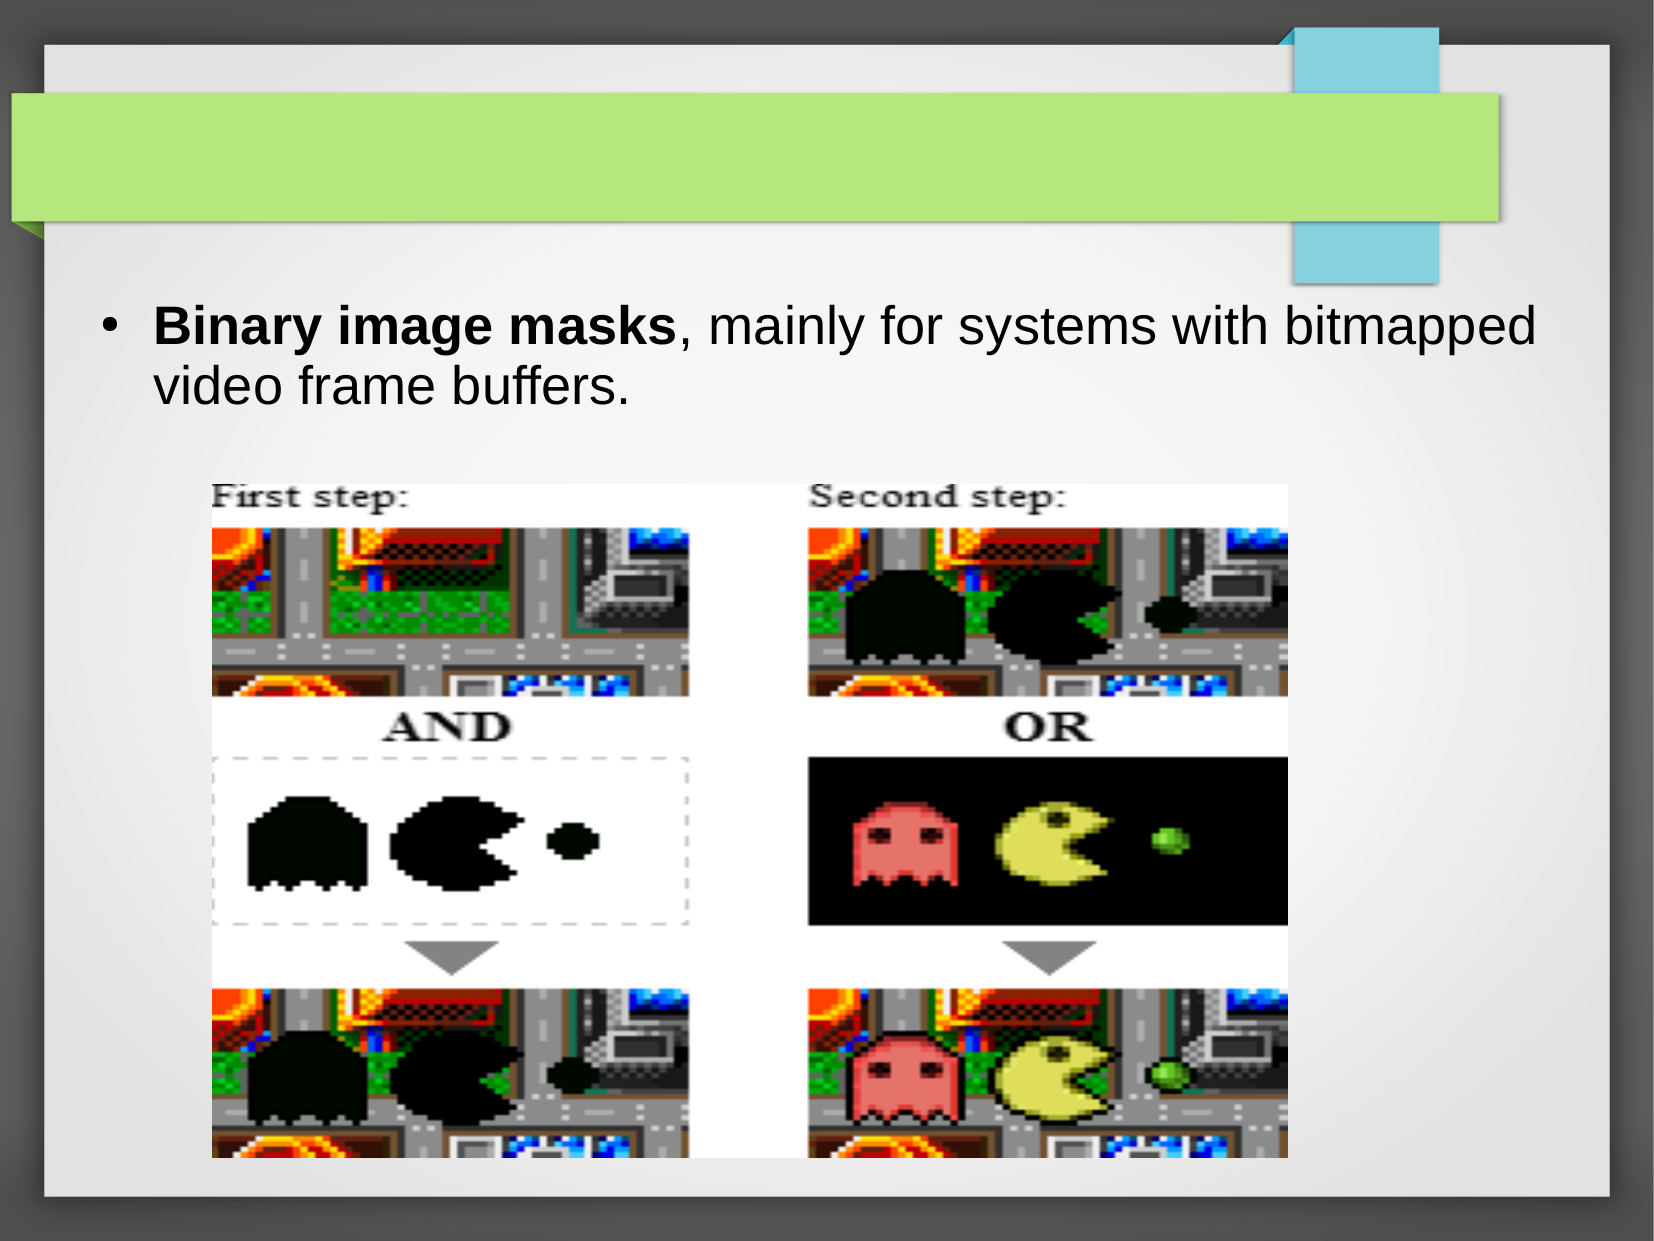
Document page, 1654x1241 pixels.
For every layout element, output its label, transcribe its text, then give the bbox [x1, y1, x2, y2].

picture [0, 0, 1654, 1241]
list Binary image masks, mainly for systems with bitmapped video frame buffers. [82, 295, 1571, 1015]
